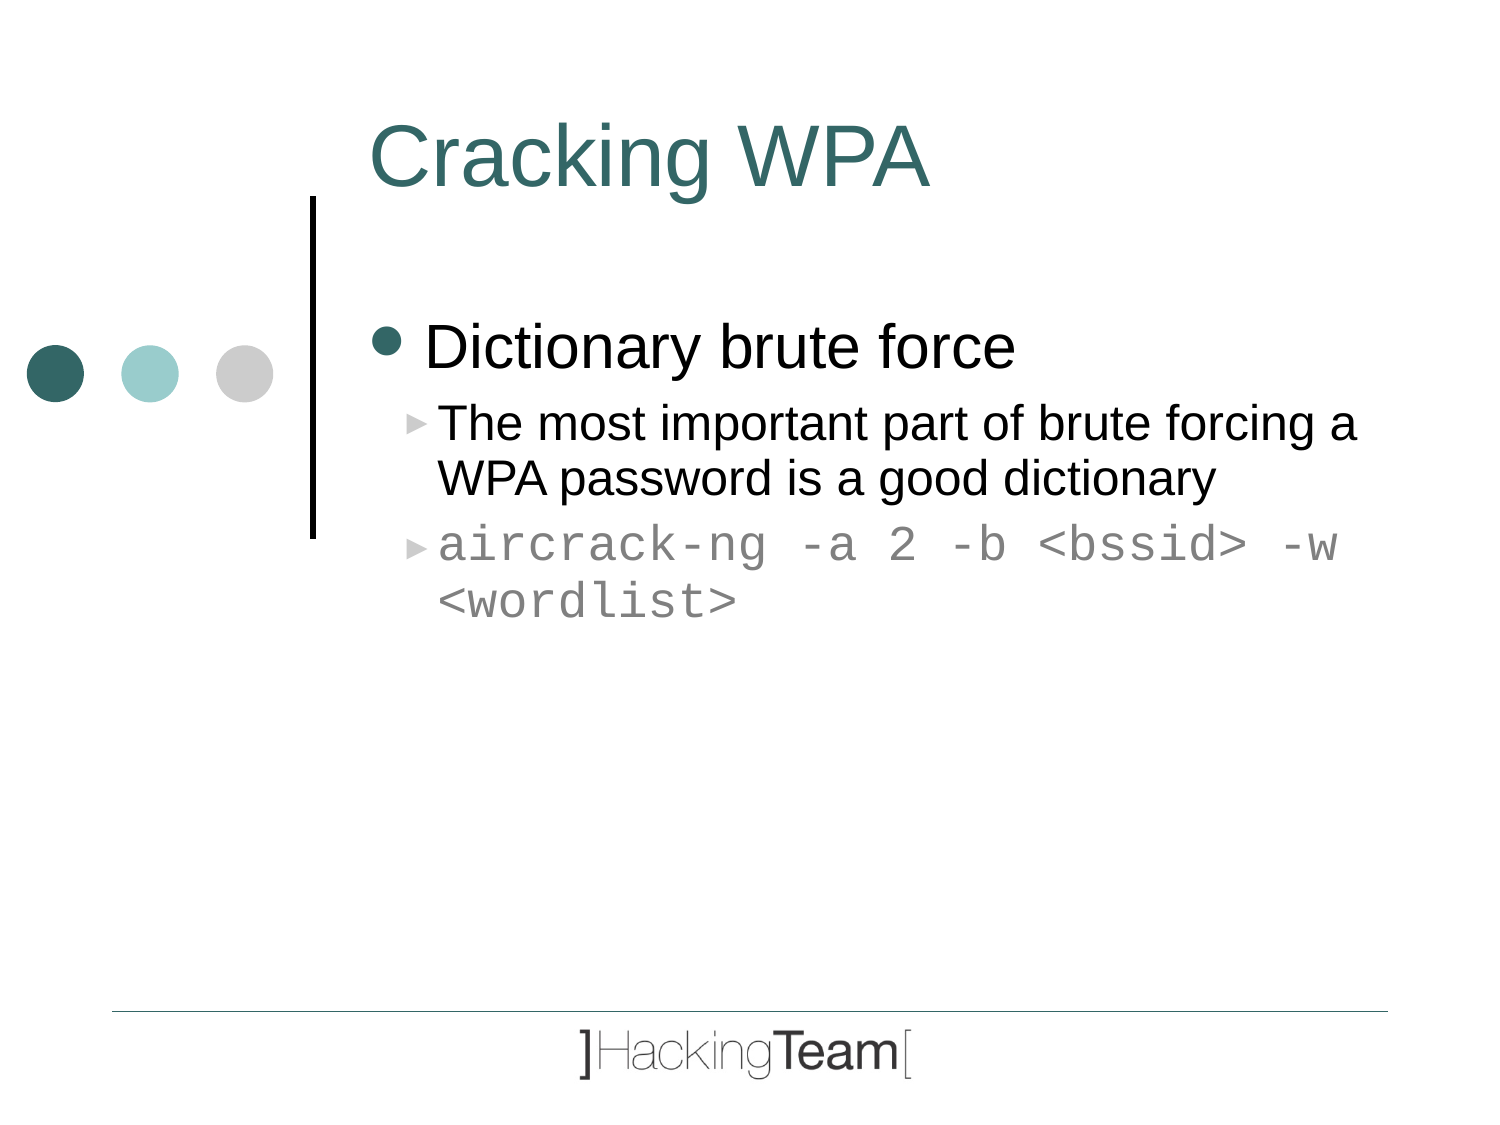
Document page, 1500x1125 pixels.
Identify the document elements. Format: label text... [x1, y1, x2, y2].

list Dictionary brute force The most important part of brute forcing a WPA password is a good dictionary aircrack-ng -a 2 -b <bssid> -w <wordlist> [249, 312, 1401, 1041]
picture [574, 1041, 916, 1084]
title Cracking WPA [249, 38, 1401, 275]
